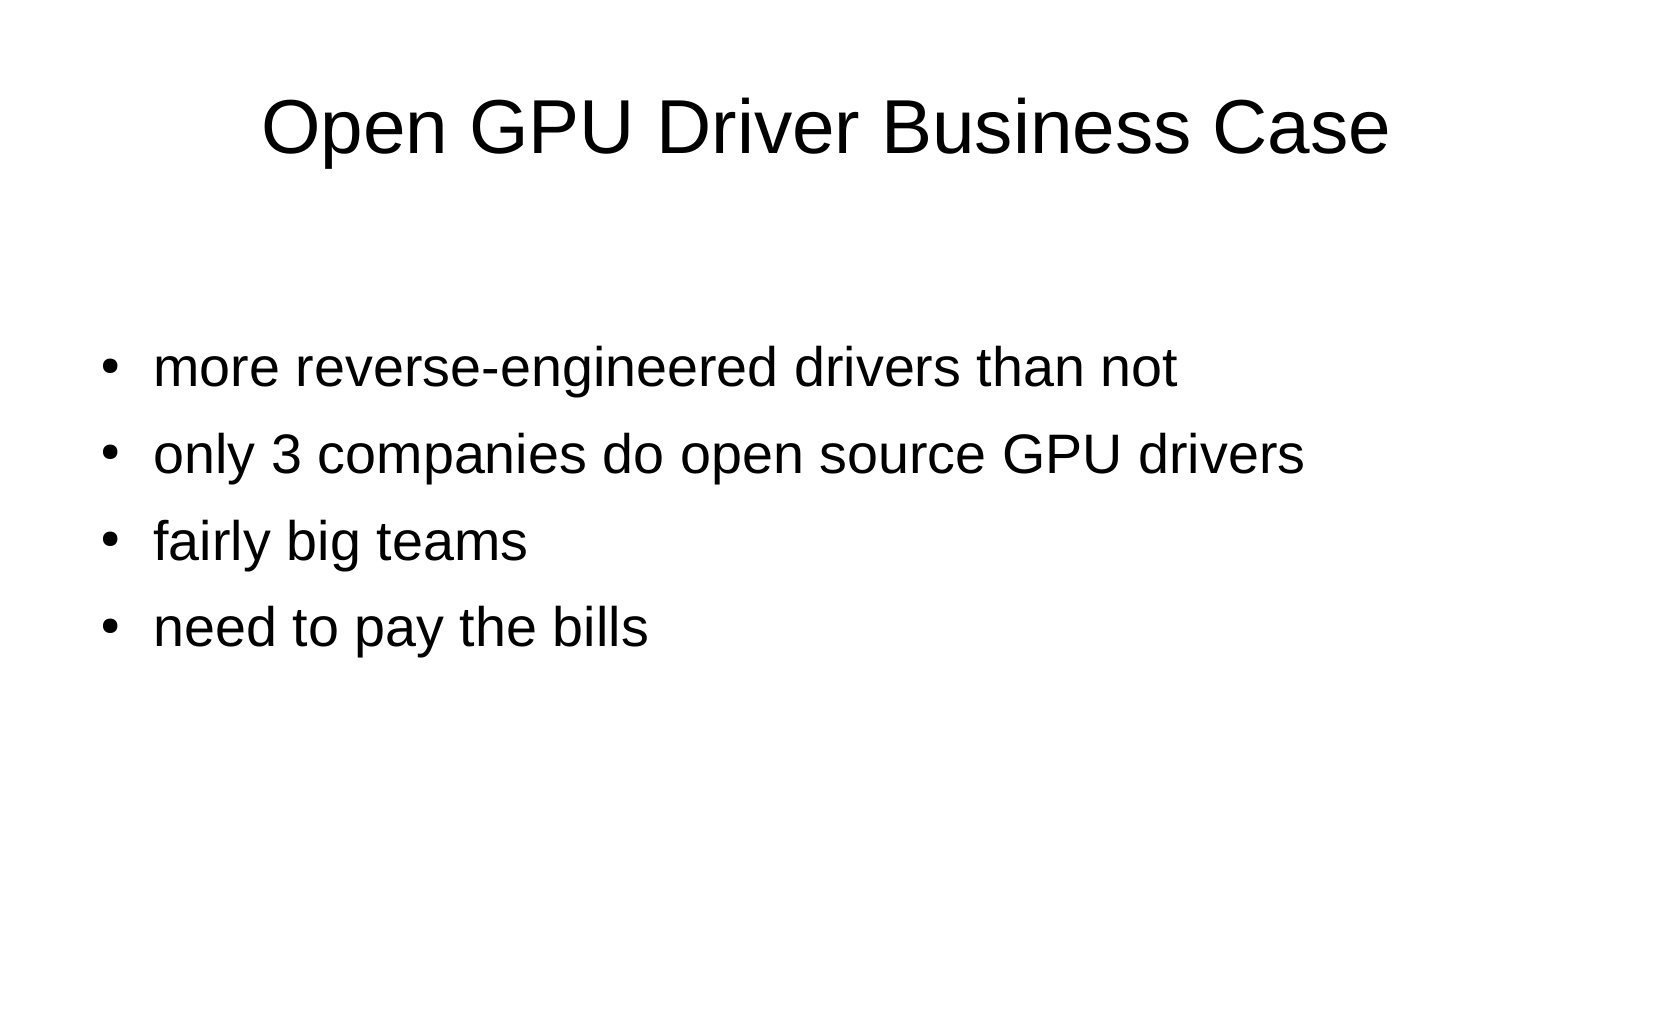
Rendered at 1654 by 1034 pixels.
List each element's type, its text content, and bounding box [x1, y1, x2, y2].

list more reverse-engineered drivers than not only 3 companies do open source GPU drivers fairly big teams need to pay the bills [82, 335, 1571, 827]
title Open GPU Driver Business Case [82, 41, 1571, 214]
